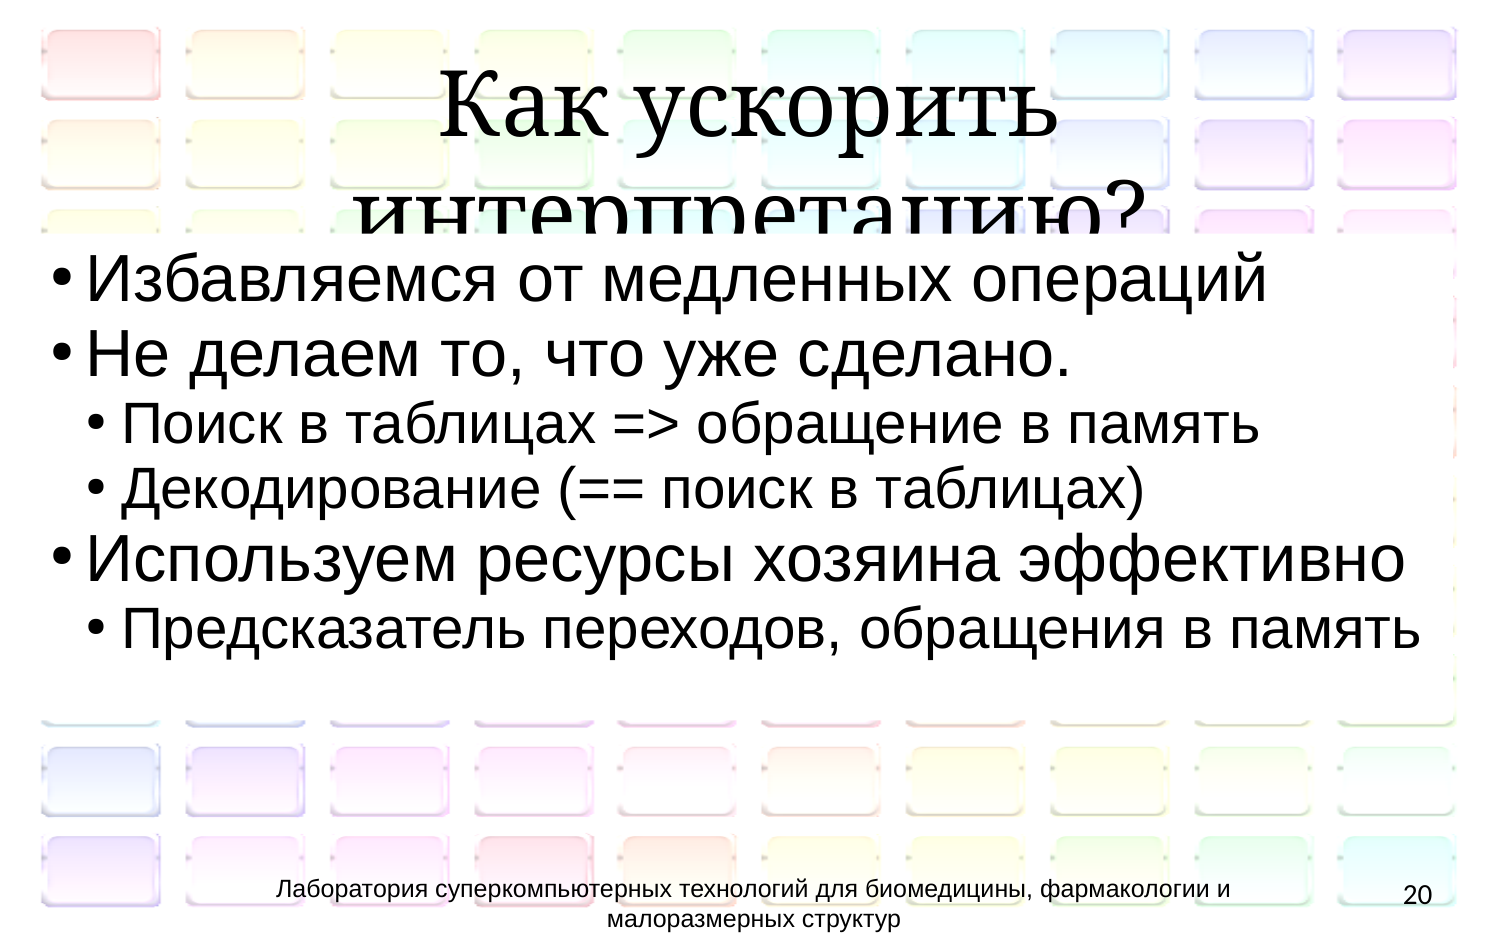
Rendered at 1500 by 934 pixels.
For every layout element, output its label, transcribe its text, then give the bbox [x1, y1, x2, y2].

title Как ускорить интерпретацию? [75, 37, 1426, 193]
picture [0, 0, 1500, 934]
text_box Лаборатория суперкомпьютерных технологий для биомедицины, фармакологии и малоразмерных структур [171, 864, 1338, 915]
text_box Избавляемся от медленных операций Не делаем то, что уже сделано. Поиск в таблицах => обращение в память Декодирование (== поиск в таблицах) Используем ресурсы хозяина эффективно Предсказатель переходов, обращения в память [35, 233, 1453, 721]
text_box <номер> [1387, 868, 1473, 918]
